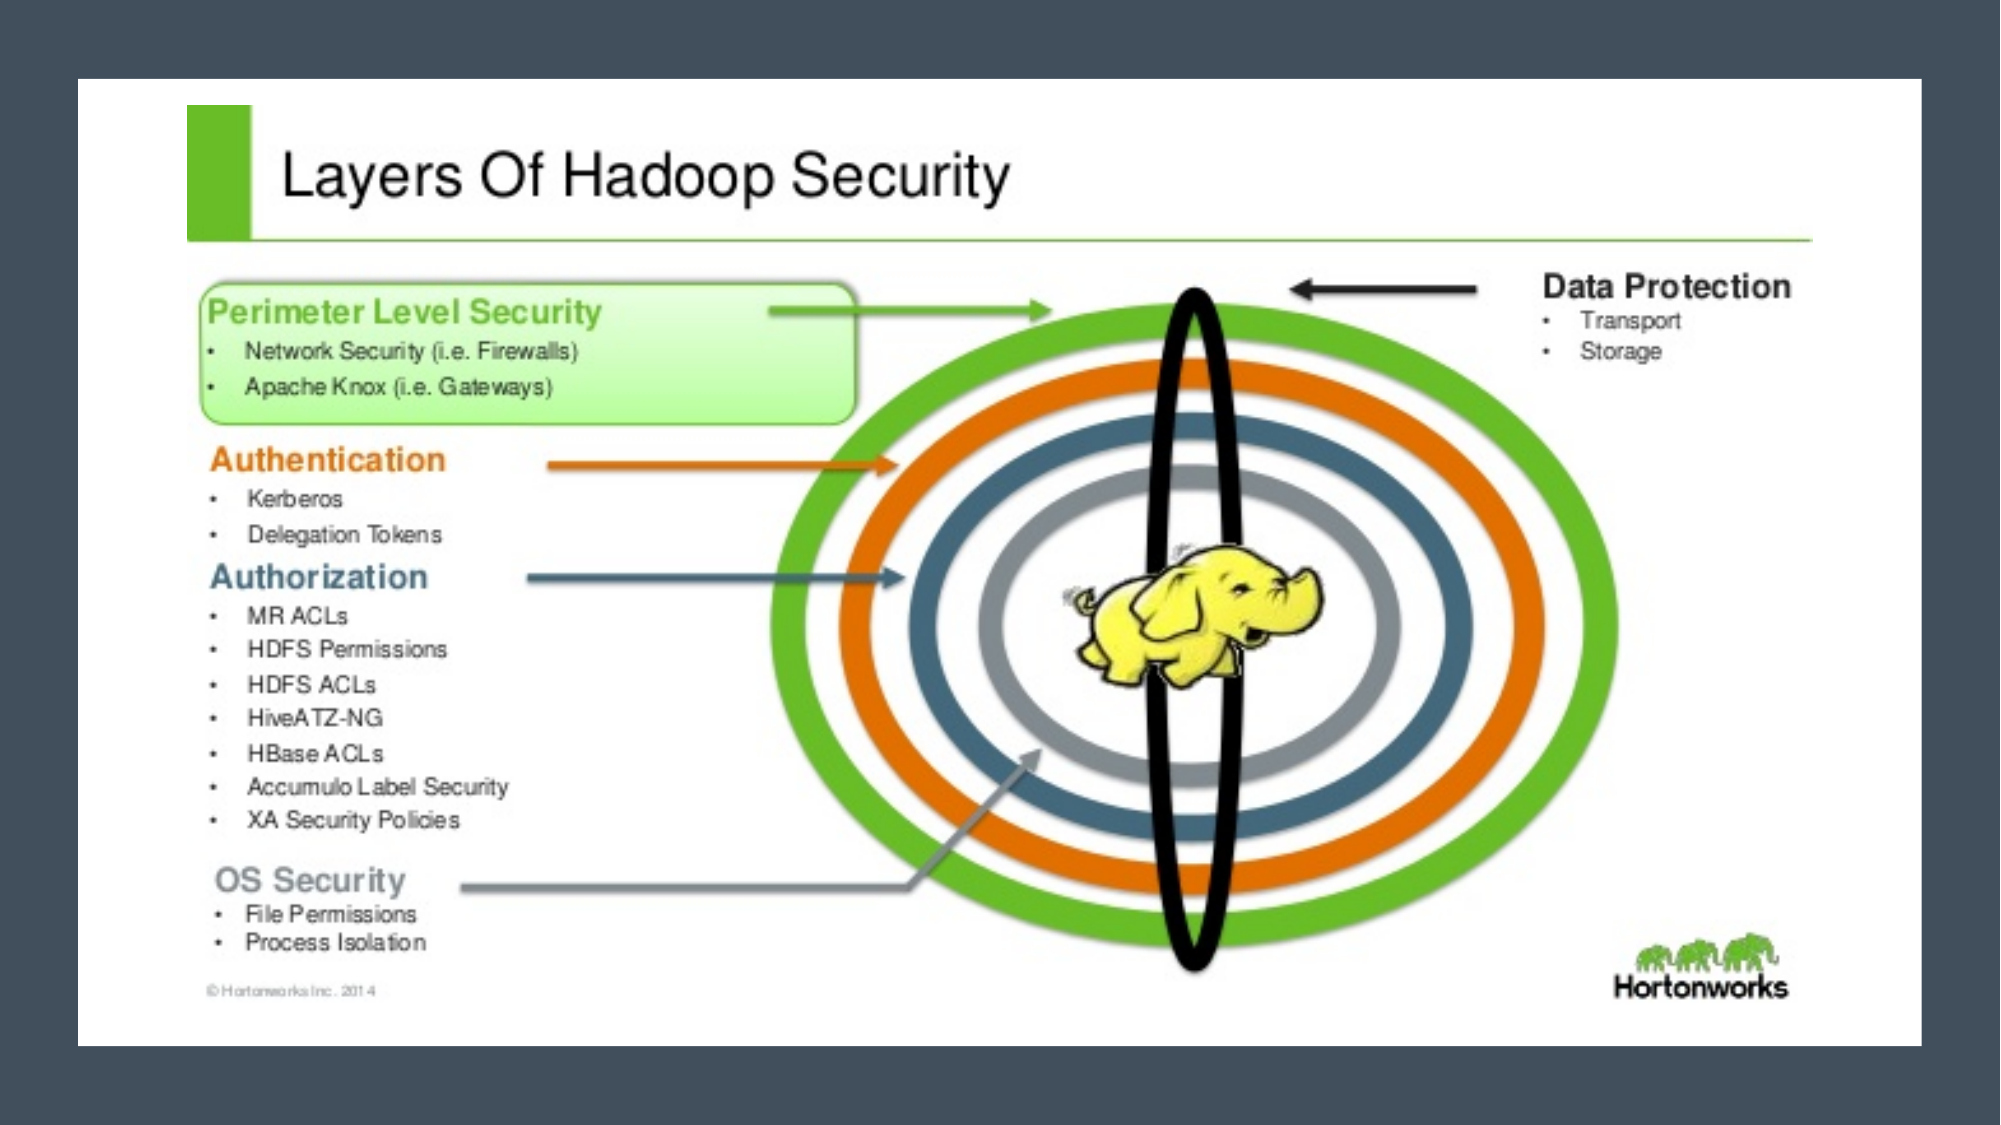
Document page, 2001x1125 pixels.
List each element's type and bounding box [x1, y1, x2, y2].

text_box [0, 0, 2000, 1125]
picture [187, 105, 1813, 1020]
